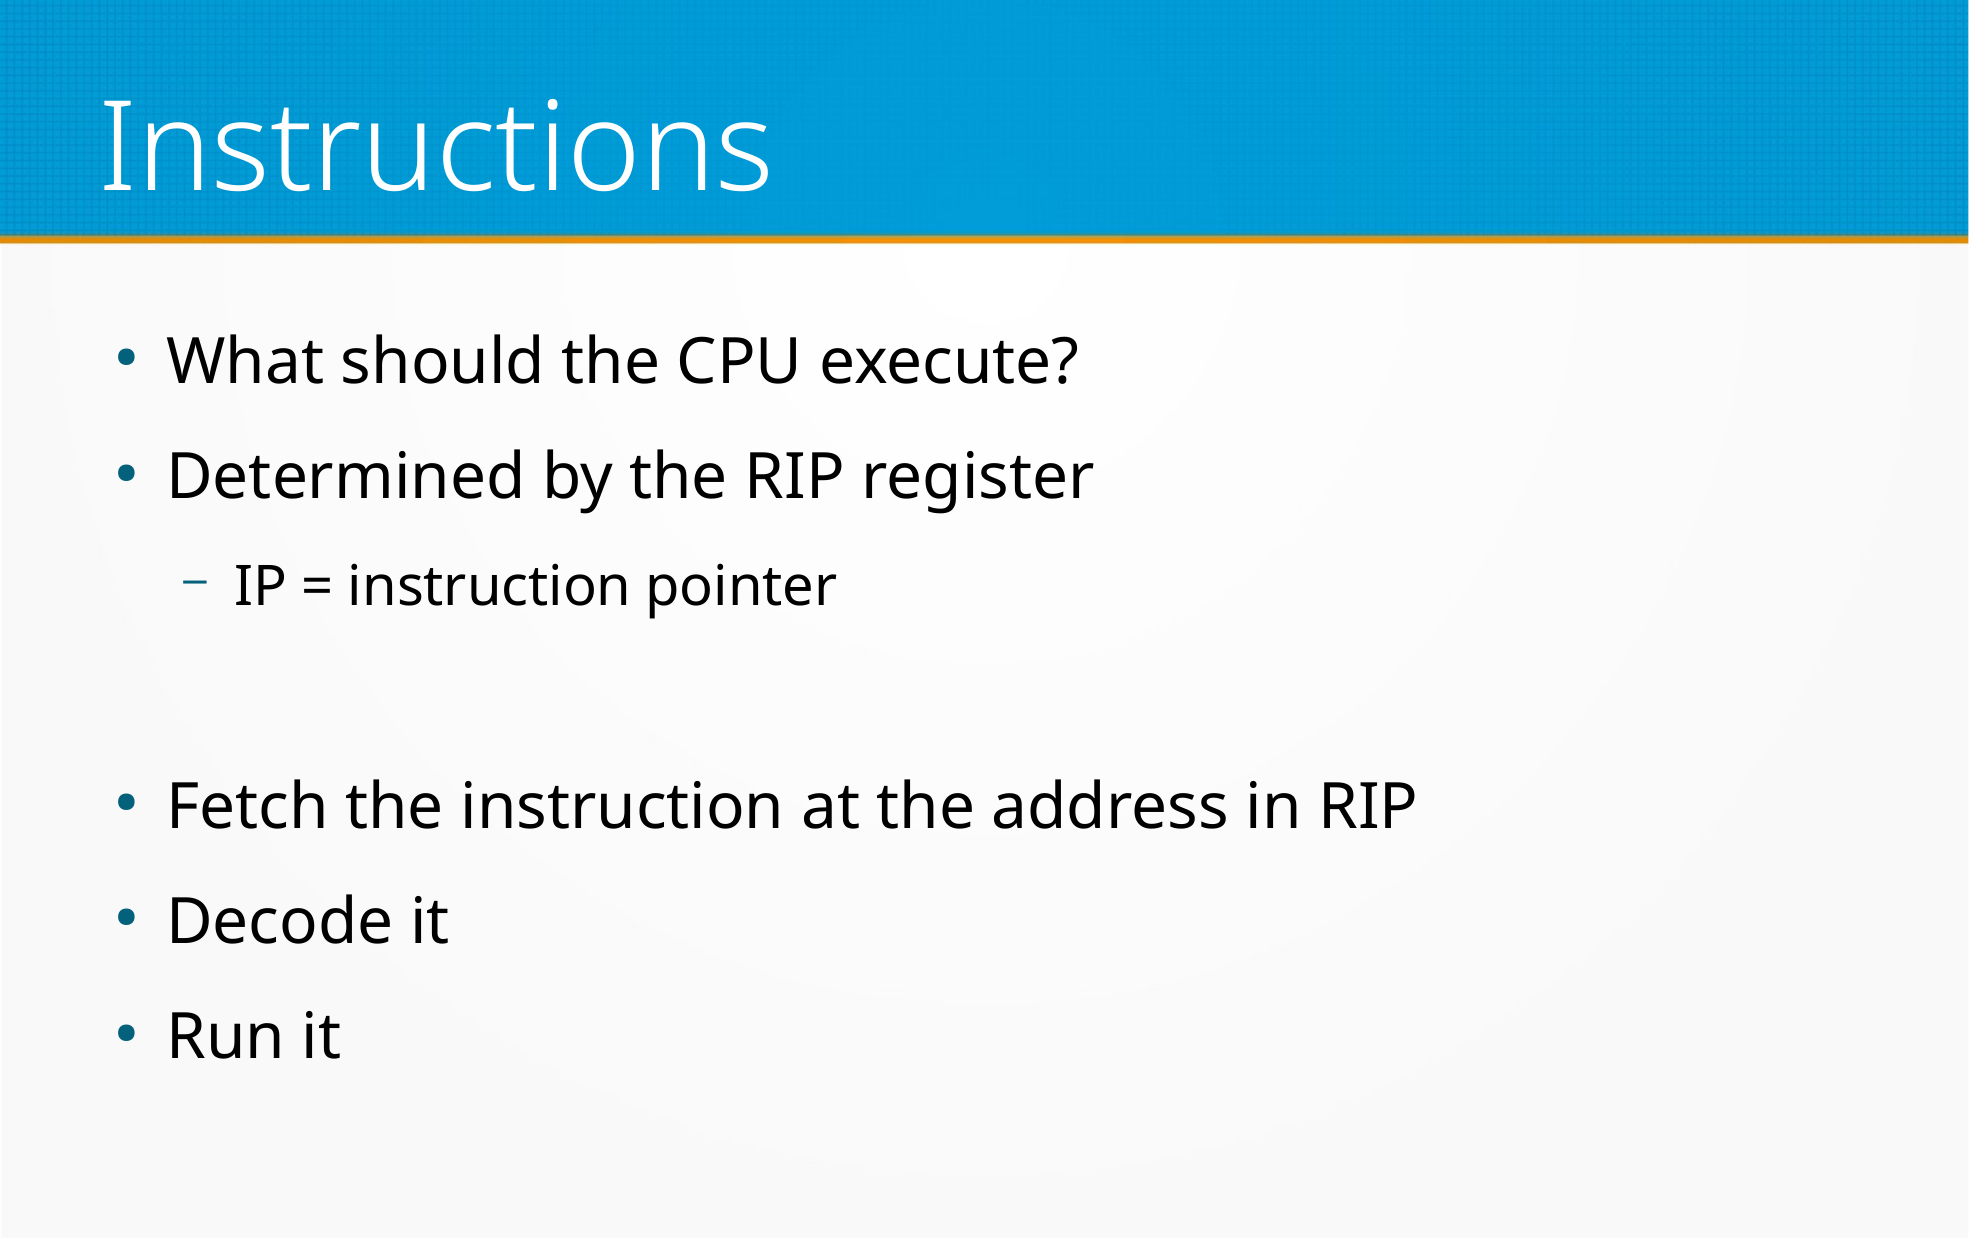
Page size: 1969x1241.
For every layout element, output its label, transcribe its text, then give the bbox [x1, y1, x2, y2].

list What should the CPU execute? Determined by the RIP register IP = instruction pointer Fetch the instruction at the address in RIP Decode it Run it [98, 315, 1861, 1081]
title Instructions [98, 19, 1870, 227]
picture [0, 233, 1969, 1241]
